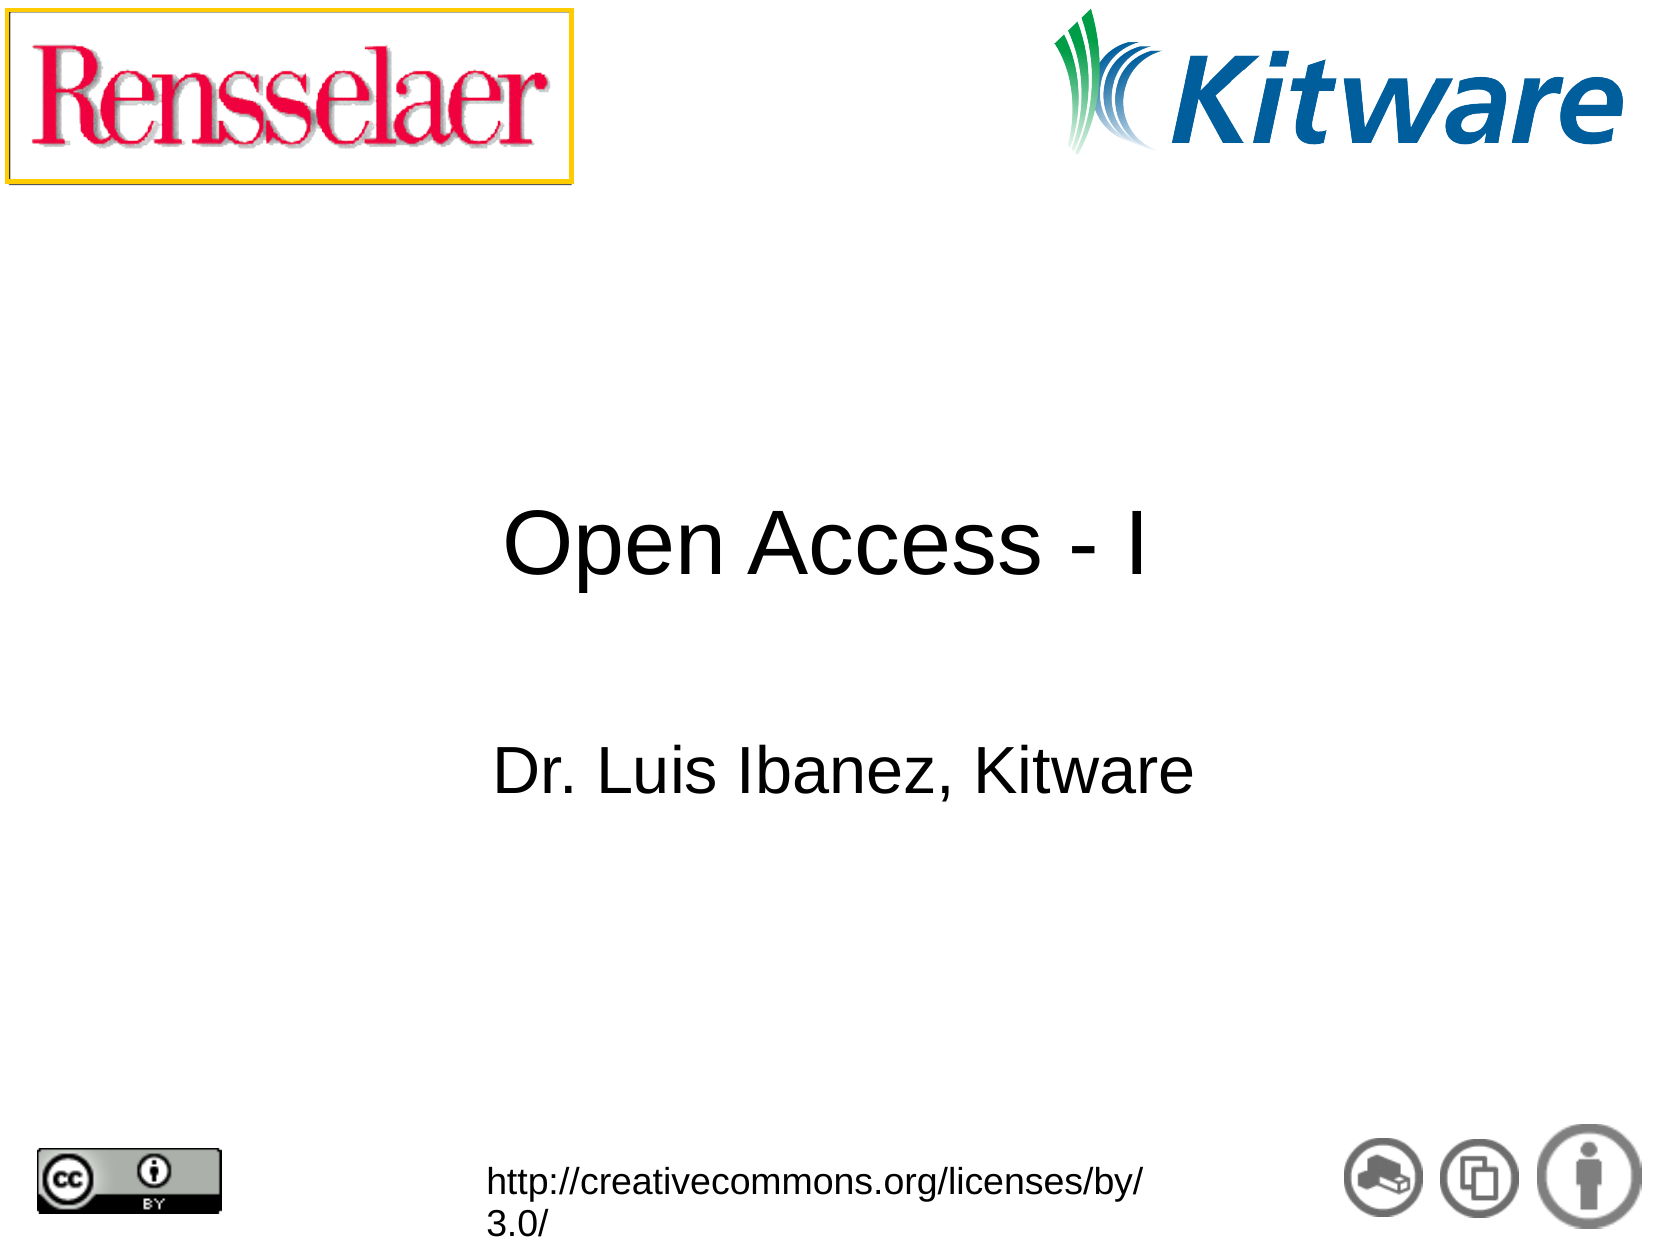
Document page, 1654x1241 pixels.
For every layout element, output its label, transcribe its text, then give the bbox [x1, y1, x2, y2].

subtitle Dr. Luis Ibanez, Kitware [82, 669, 1571, 871]
picture [2, 6, 572, 190]
picture [1344, 1138, 1423, 1217]
picture [9, 12, 569, 179]
picture [37, 1148, 222, 1214]
picture [1440, 1139, 1519, 1218]
title Open Access - I [82, 446, 1571, 639]
text_box http://creativecommons.org/licenses/by/3.0/ [471, 1152, 1221, 1210]
picture [1054, 8, 1623, 155]
picture [1537, 1124, 1642, 1230]
